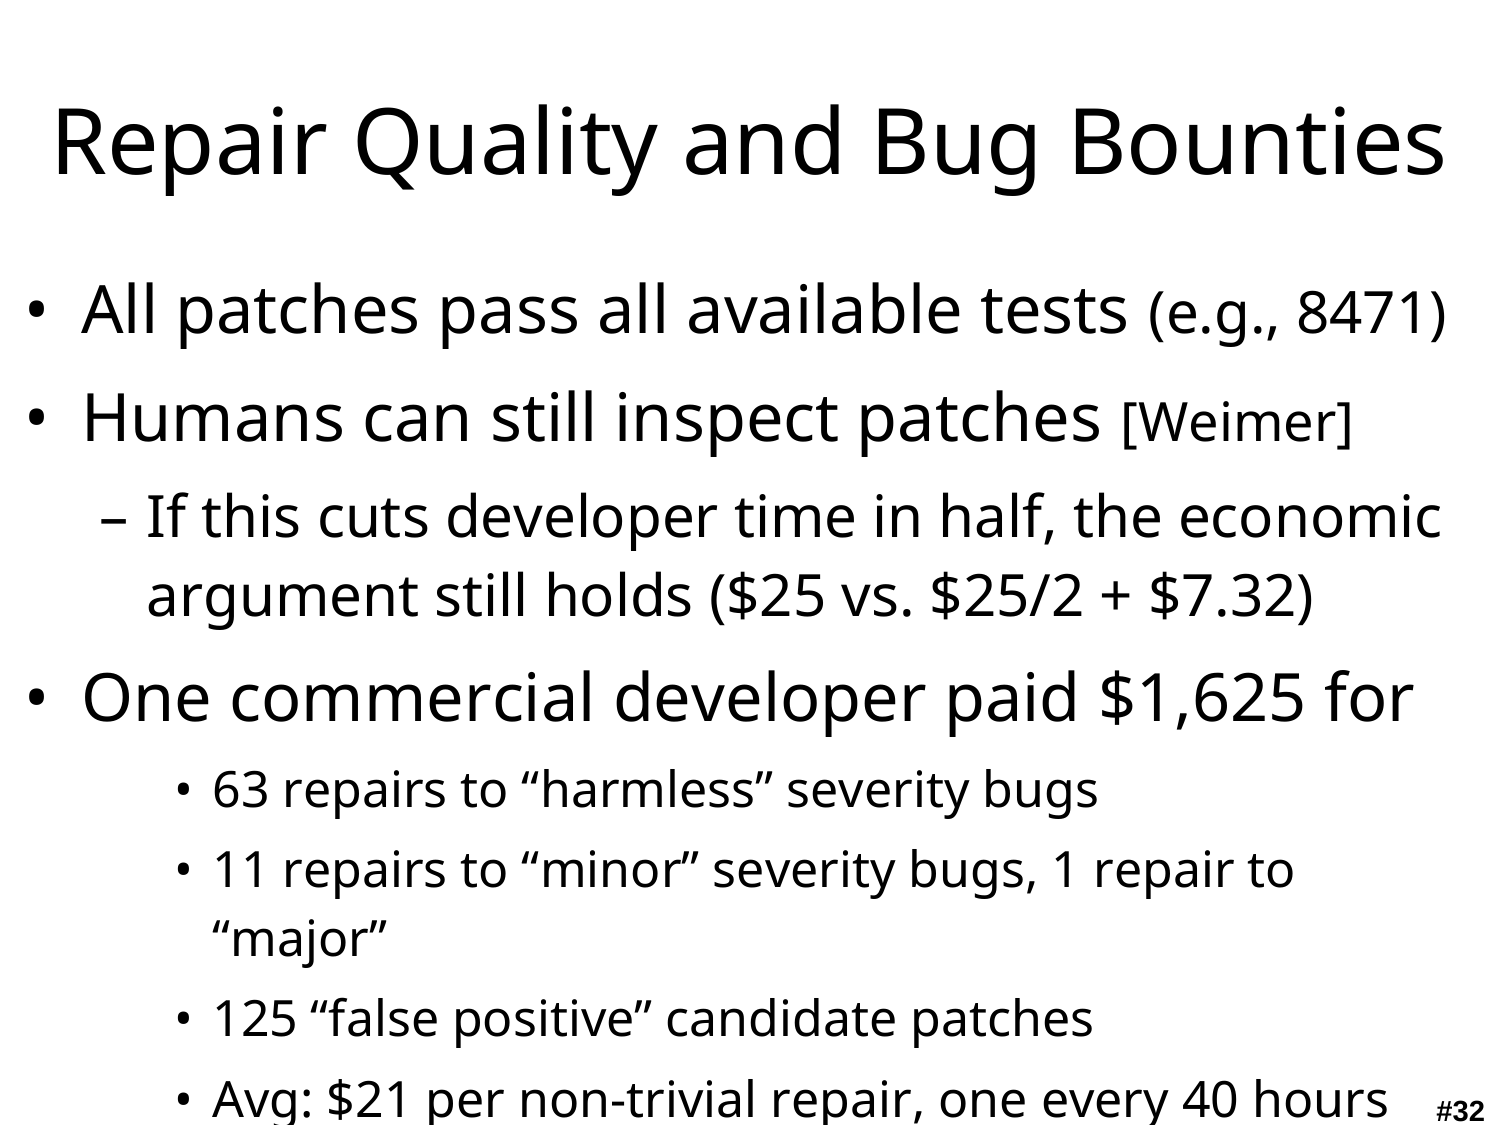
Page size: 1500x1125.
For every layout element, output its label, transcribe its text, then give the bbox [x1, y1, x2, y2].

title Repair Quality and Bug Bounties [24, 45, 1476, 233]
list All patches pass all available tests (e.g., 8471) Humans can still inspect patches [Weimer] If this cuts developer time in half, the economic argument still holds ($25 vs. $25/2 + $7.32) One commercial developer paid $1,625 for 63 repairs to “harmless” severity bugs 11 repairs to “minor” severity bugs, 1 repair to “major” 125 “false positive” candidate patches Avg: $21 per non-trivial repair, one every 40 hours “Worth the money? Every penny.” http://www.daemonology.net/blog/2011-08-26-1265-dollars-of-tarsnap-bugs.html [24, 262, 1476, 1101]
